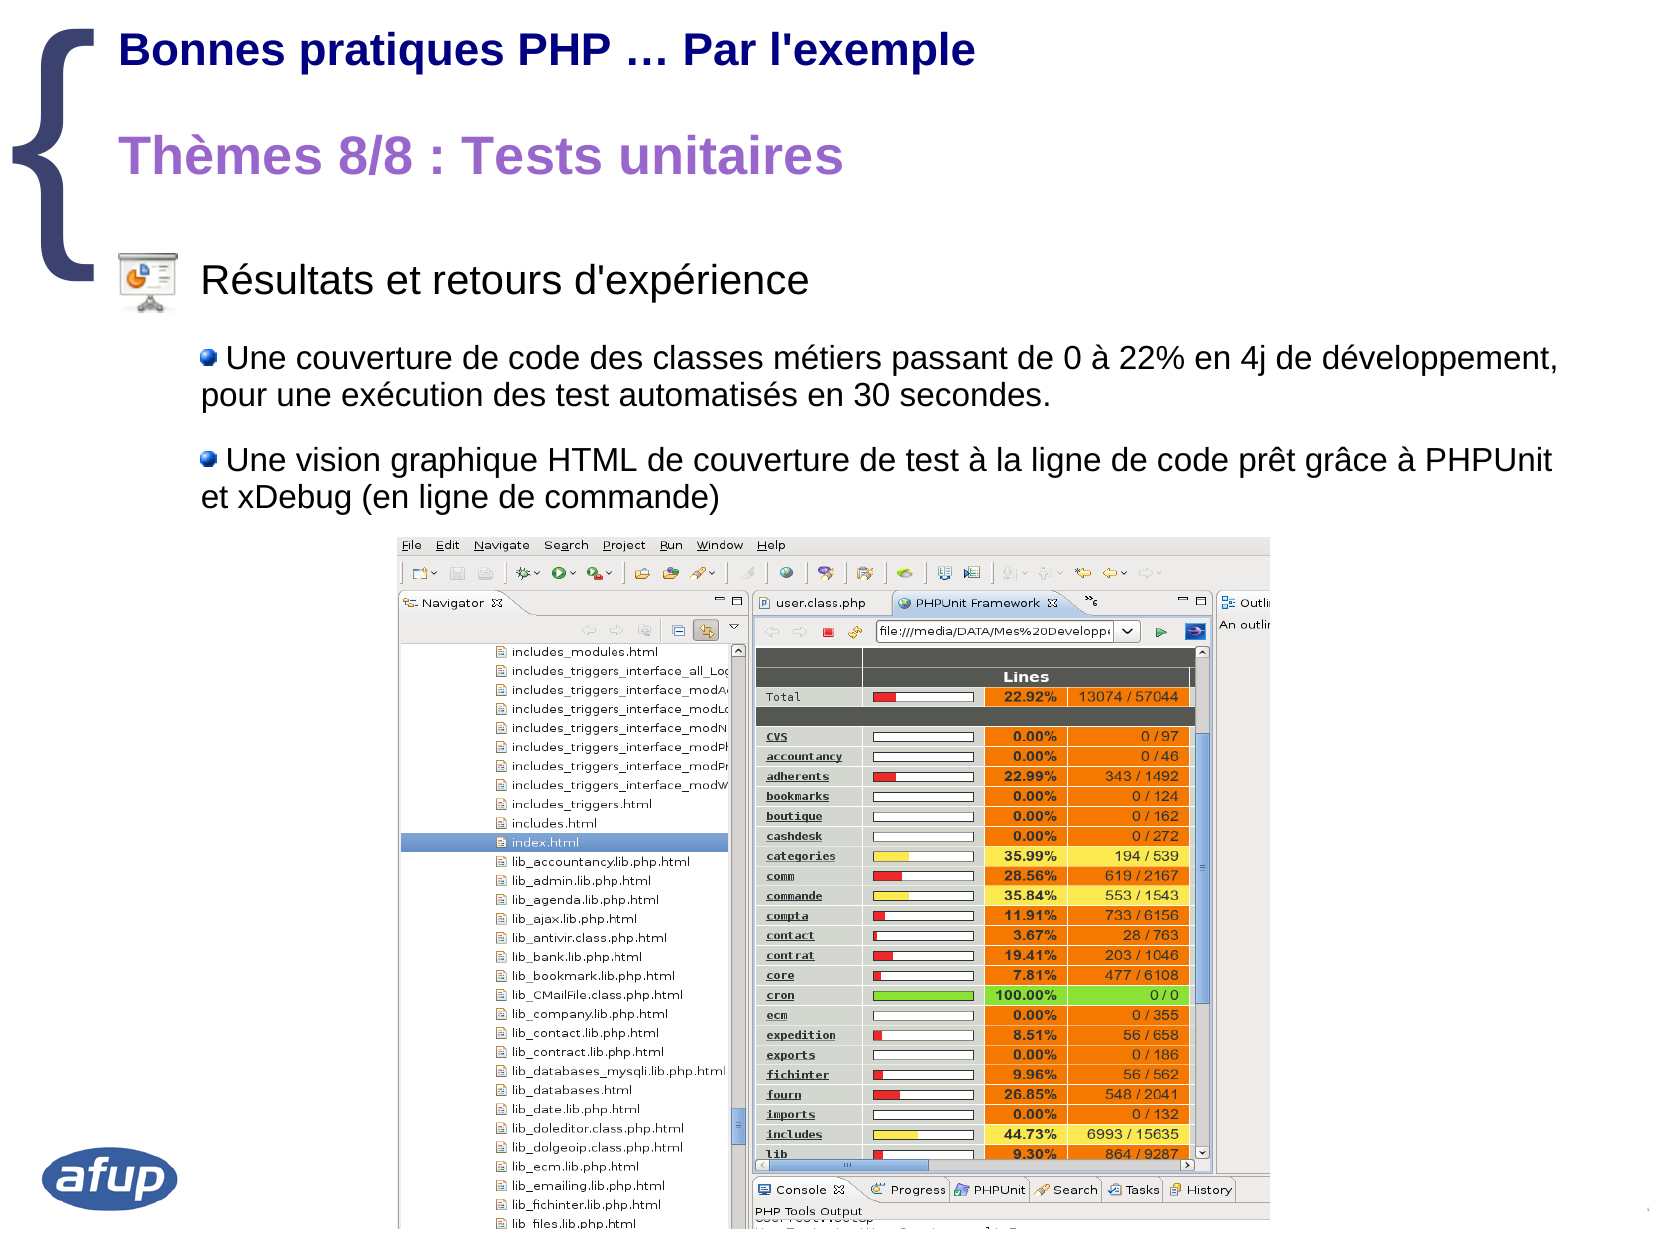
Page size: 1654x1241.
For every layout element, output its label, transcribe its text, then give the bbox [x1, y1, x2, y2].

picture [41, 1146, 178, 1211]
subtitle Résultats et retours d'expérience [188, 206, 1624, 355]
text_box Une couverture de code des classes métiers passant de 0 à 22% en 4j de développement, pour une exécution des test automatisés en 30 secondes. Une vision graphique HTML de couverture de test à la ligne de code prêt grâce à PHPUnit et xDebug (en ligne de commande) [200, 340, 1565, 517]
picture [118, 253, 178, 313]
picture [397, 537, 1650, 1241]
text_box [1204, 879, 1648, 1235]
title Bonnes pratiques PHP … Par l'exemple Thèmes 8/8 : Tests unitaires [118, 9, 1541, 202]
